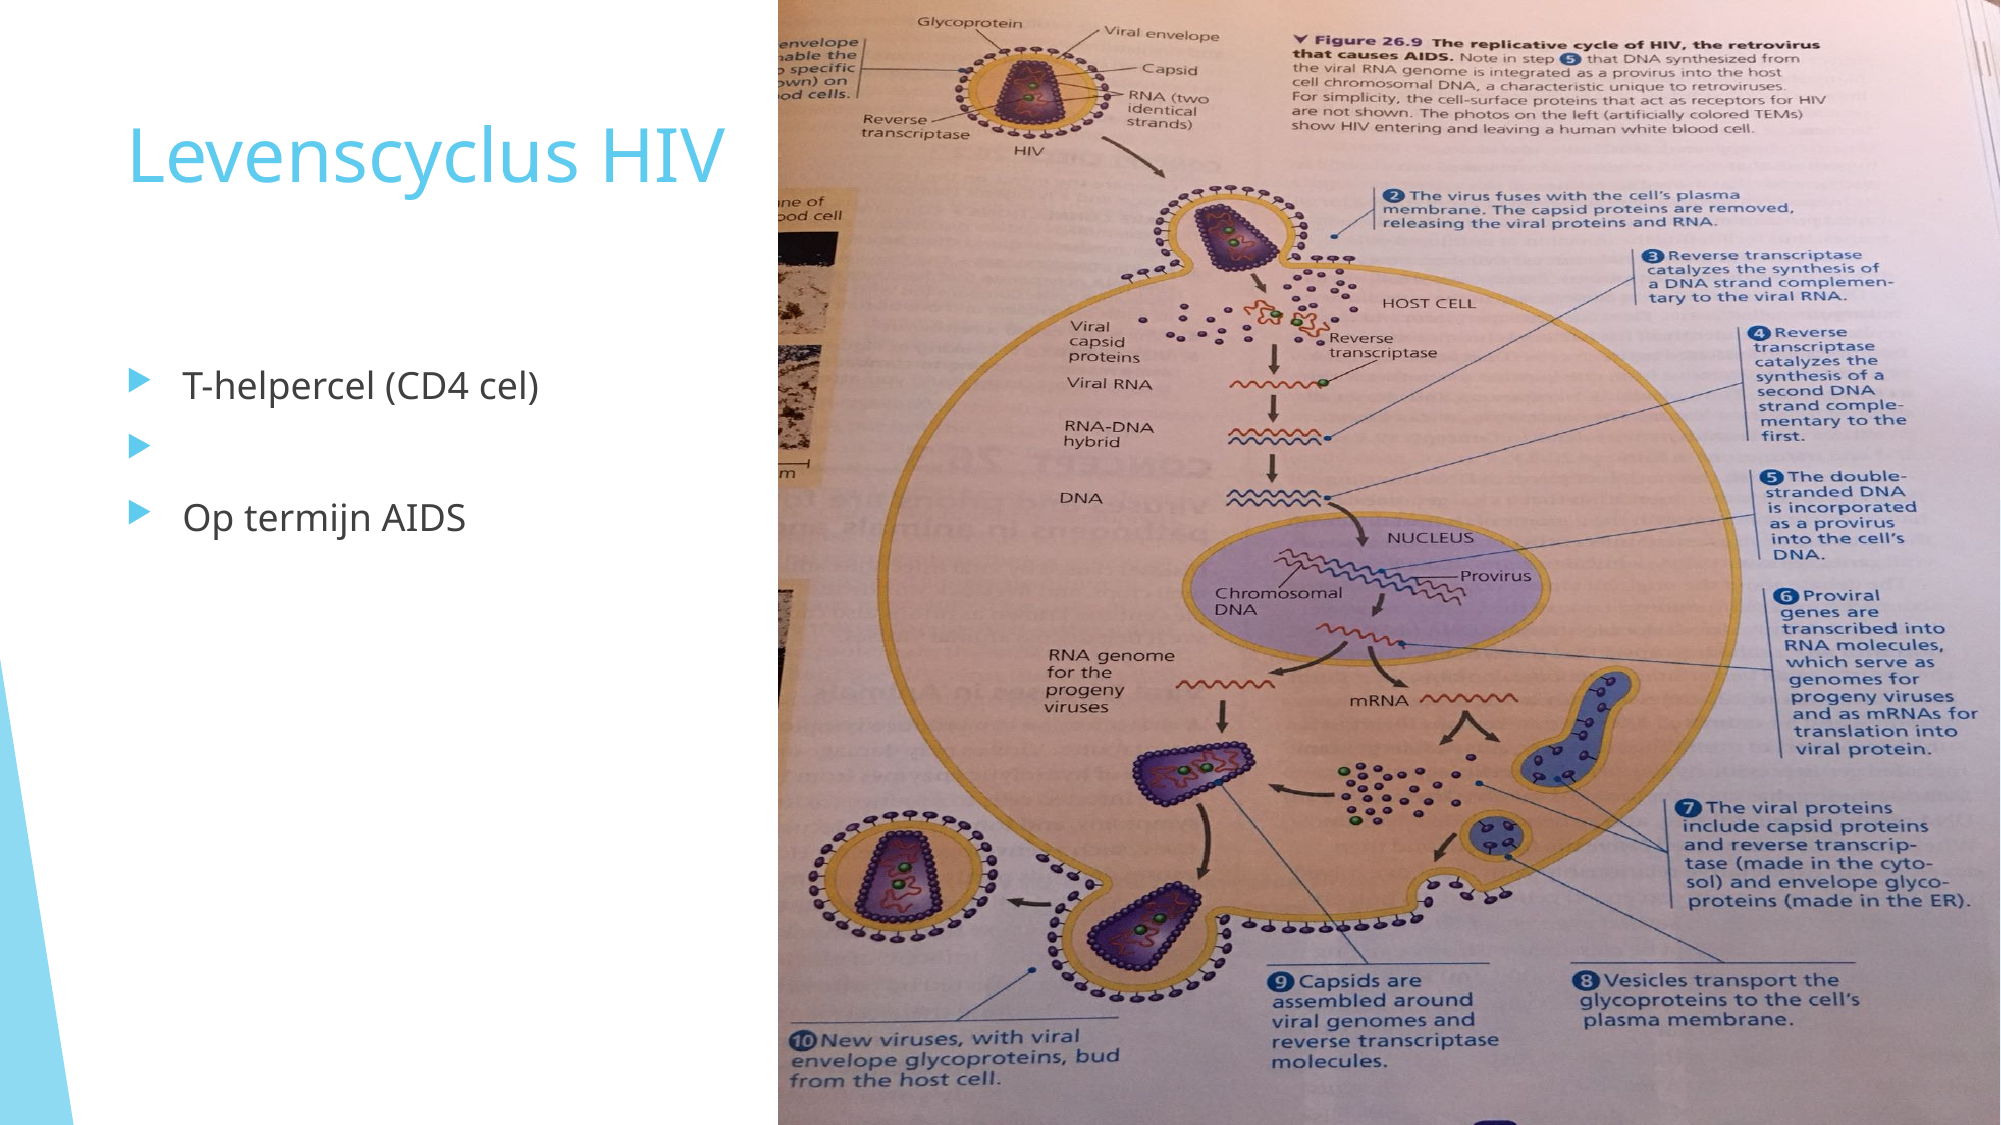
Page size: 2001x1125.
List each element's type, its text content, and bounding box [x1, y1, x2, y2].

picture [778, 0, 2000, 1125]
list T-helpercel (CD4 cel) Op termijn AIDS [111, 354, 778, 992]
title Levenscyclus HIV [111, 99, 778, 317]
